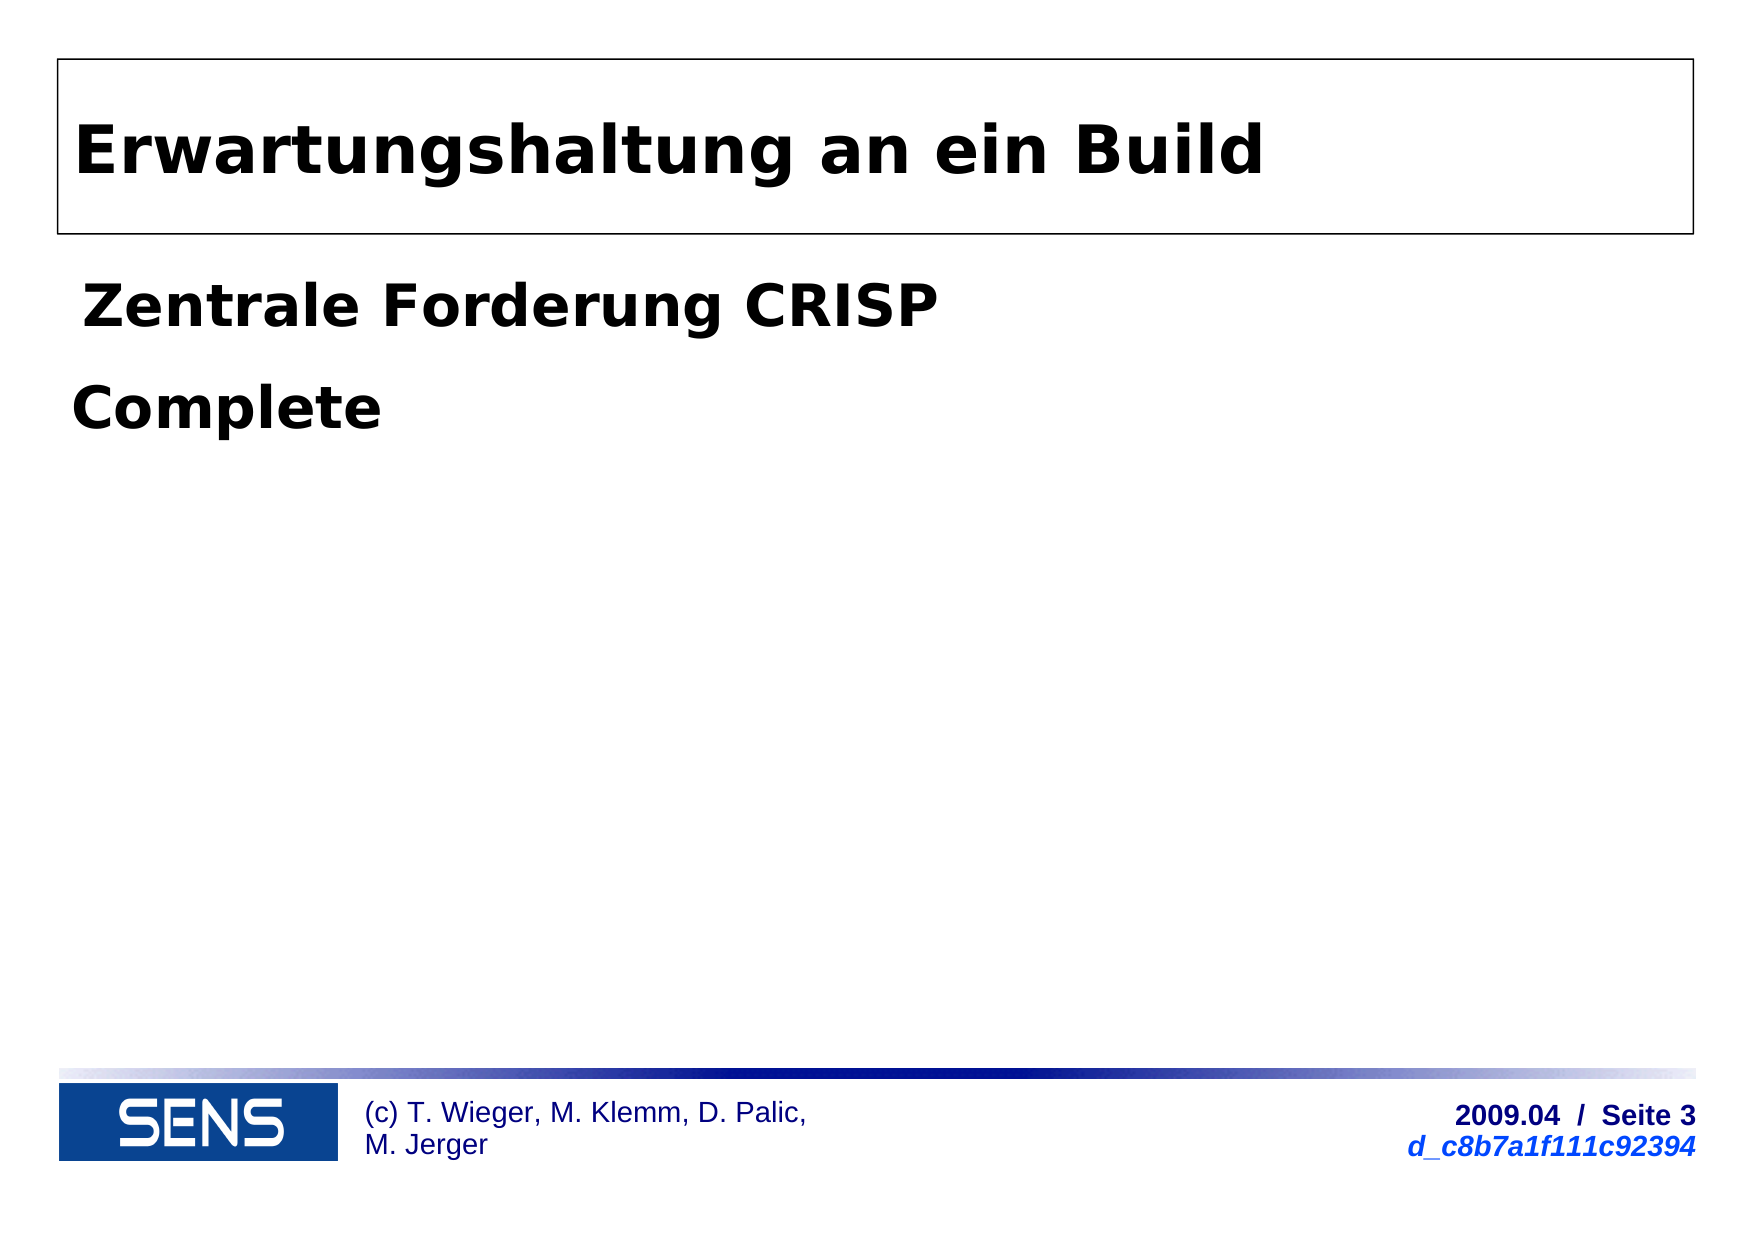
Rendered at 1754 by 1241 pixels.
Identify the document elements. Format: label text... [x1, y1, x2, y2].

picture [59, 1083, 338, 1161]
picture [59, 1068, 1696, 1079]
title Erwartungshaltung an ein Build [73, 61, 1693, 241]
list Zentrale Forderung CRISP Complete [71, 272, 1693, 1038]
